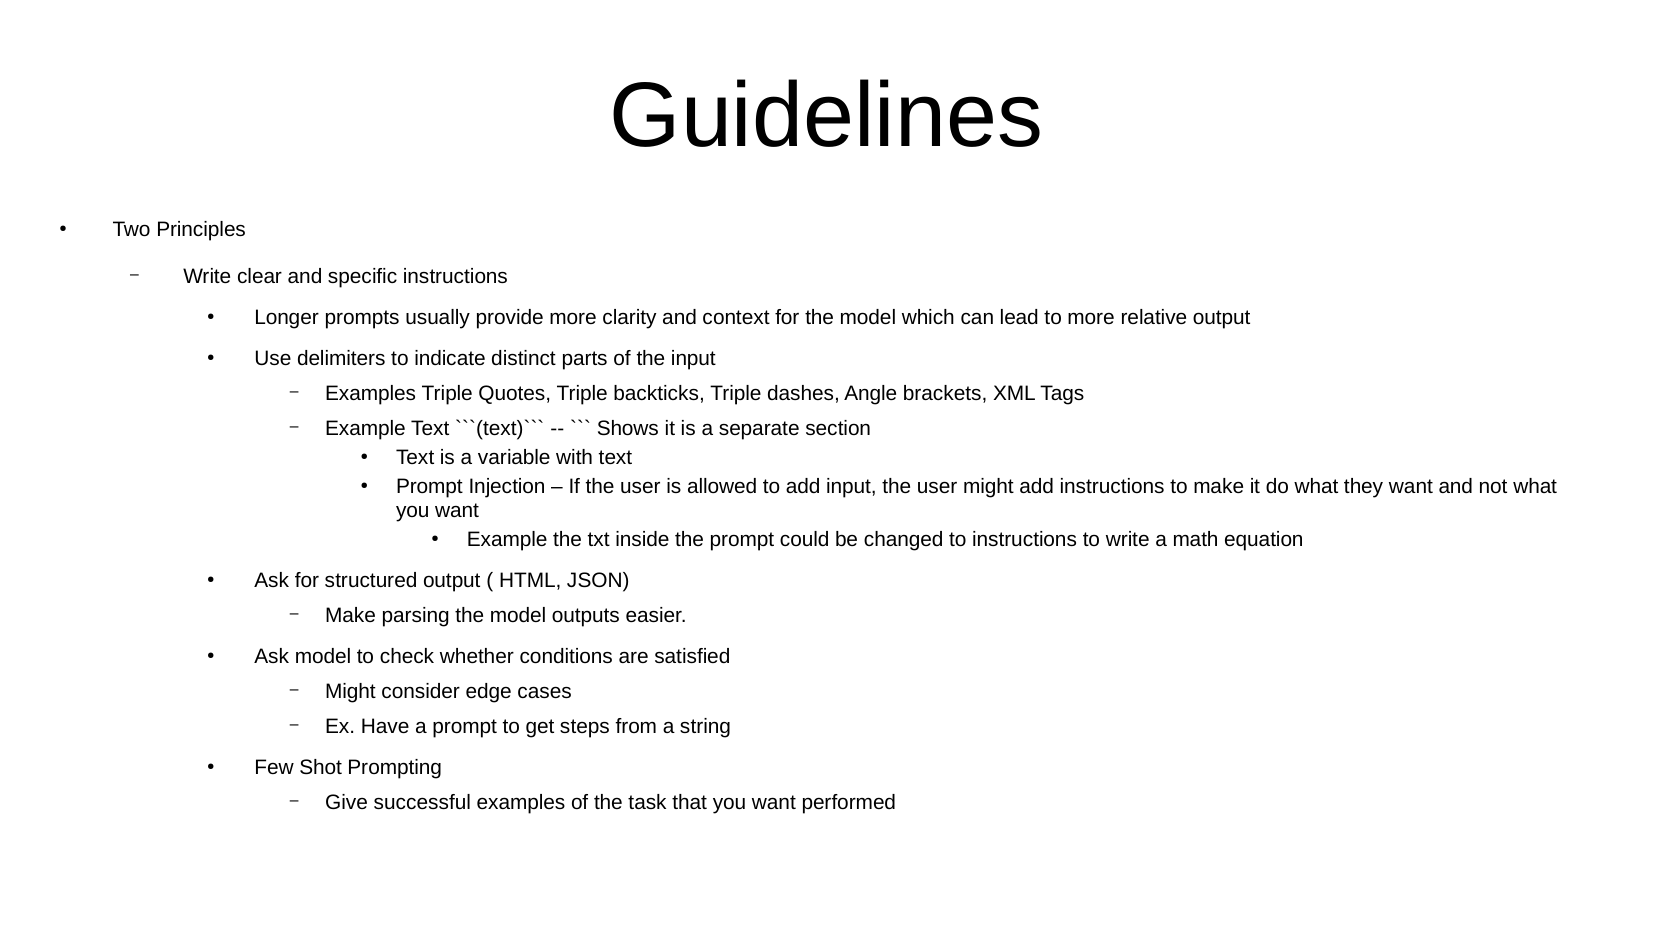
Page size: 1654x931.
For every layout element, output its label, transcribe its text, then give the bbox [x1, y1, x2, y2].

list Two Principles Write clear and specific instructions Longer prompts usually provide more clarity and context for the model which can lead to more relative output Use delimiters to indicate distinct parts of the input Examples Triple Quotes, Triple backticks, Triple dashes, Angle brackets, XML Tags Example Text ```(text)``` -- ``` Shows it is a separate section Text is a variable with text Prompt Injection – If the user is allowed to add input, the user might add instructions to make it do what they want and not what you want Example the txt inside the prompt could be changed to instructions to write a math equation Ask for structured output ( HTML, JSON) Make parsing the model outputs easier. Ask model to check whether conditions are satisfied Might consider edge cases Ex. Have a prompt to get steps from a string Few Shot Prompting Give successful examples of the task that you want performed [41, 217, 1576, 901]
title Guidelines [82, 37, 1571, 193]
